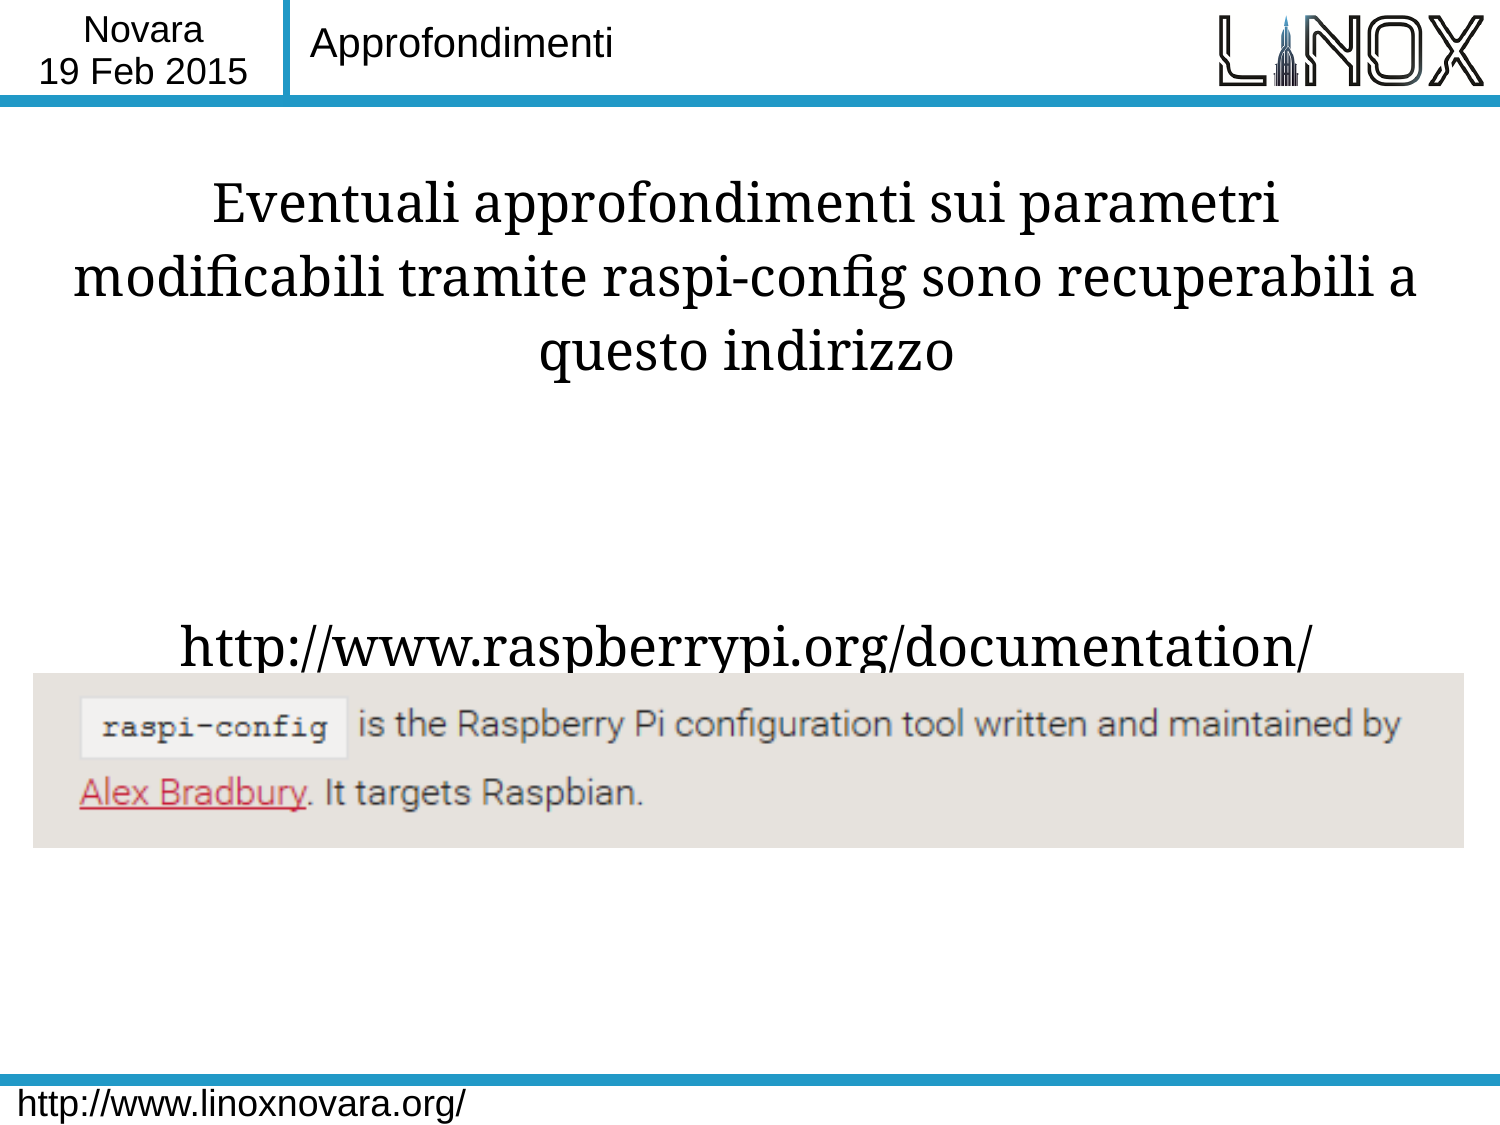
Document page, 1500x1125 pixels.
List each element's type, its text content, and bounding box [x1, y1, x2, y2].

picture [0, 1074, 1500, 1086]
picture [33, 673, 1464, 848]
list Approfondimenti [295, 11, 1321, 87]
text_box Eventuali approfondimenti sui parametri modificabili tramite raspi-config sono recuperabili a questo indirizzo http://www.raspberrypi.org/documentation/configuration/raspi-config.md [53, 157, 1441, 603]
picture [0, 0, 1500, 107]
